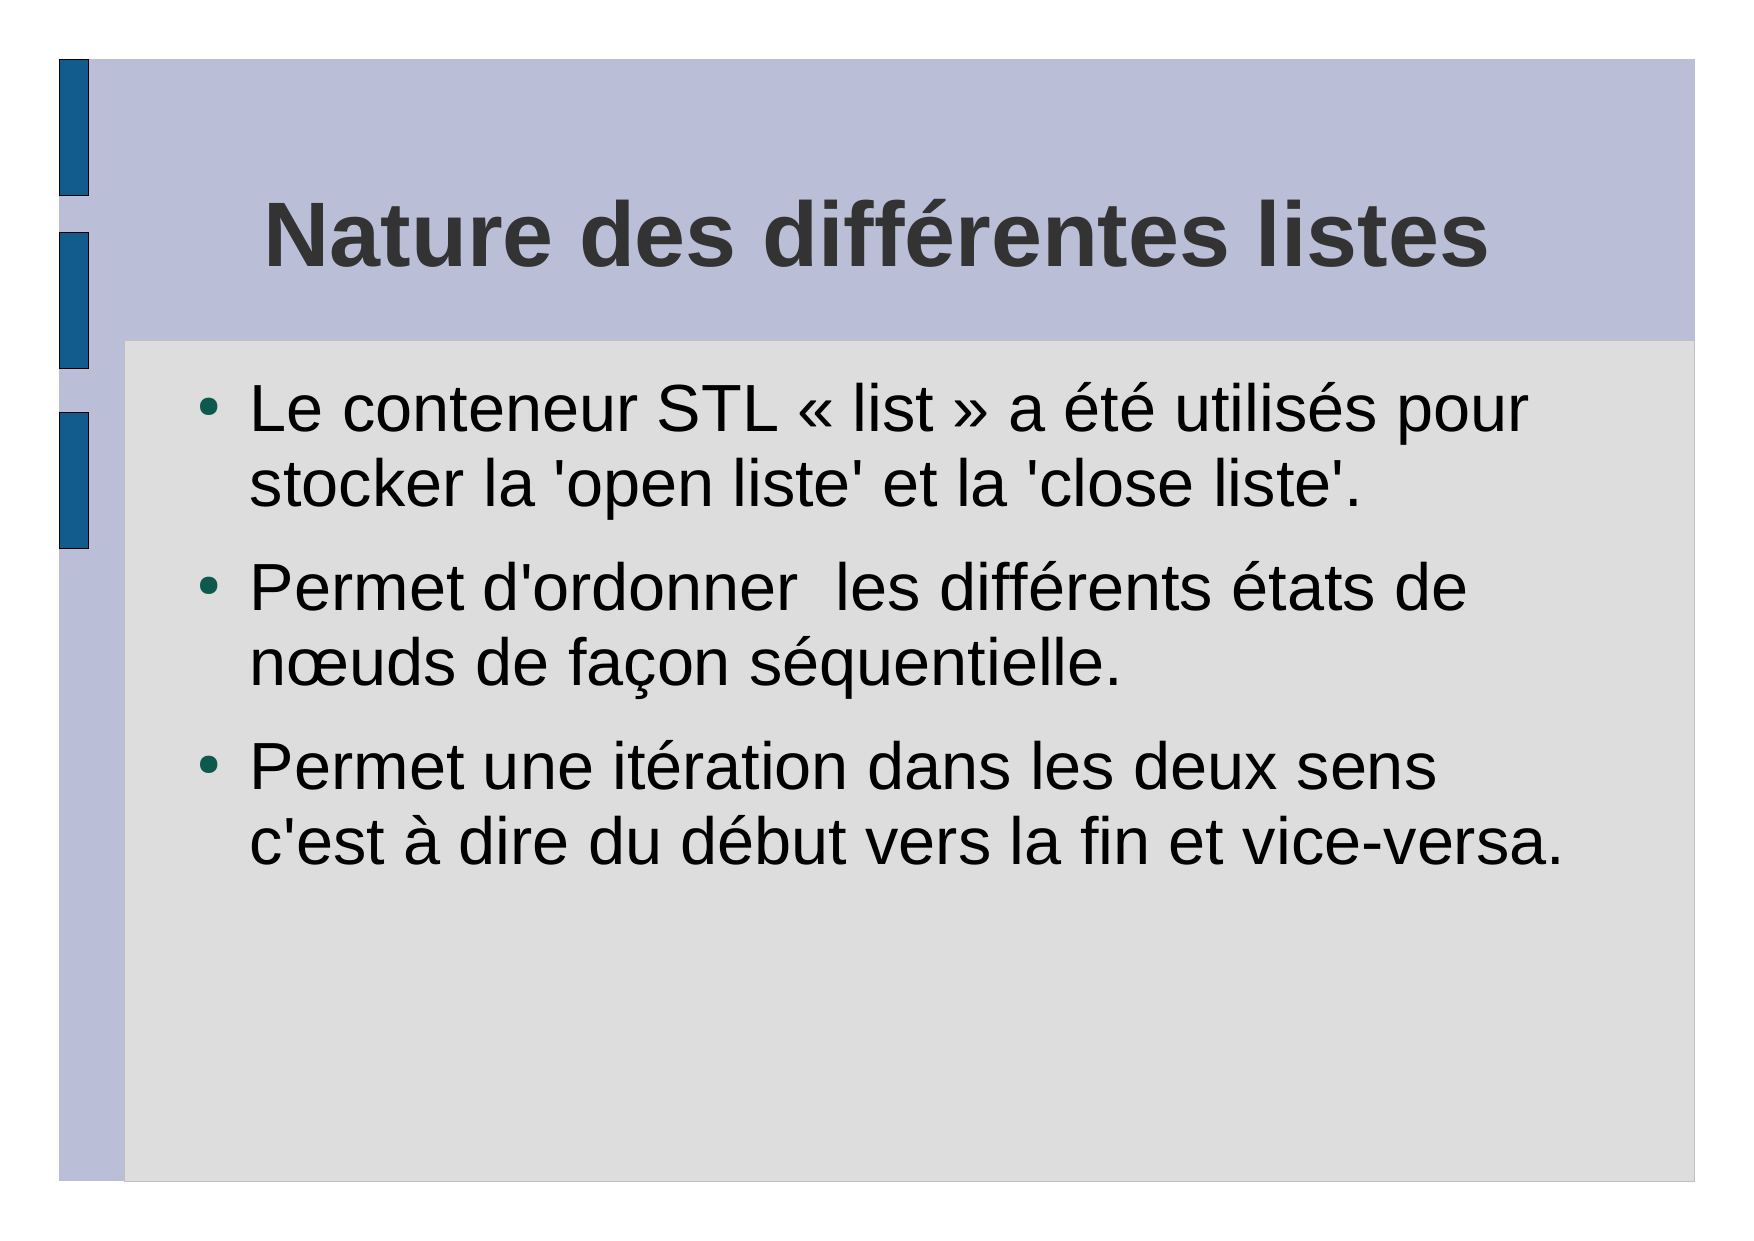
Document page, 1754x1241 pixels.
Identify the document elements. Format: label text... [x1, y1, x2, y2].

list Le conteneur STL « list » a été utilisés pour stocker la 'open liste' et la 'close liste'. Permet d'ordonner les différents états de nœuds de façon séquentielle. Permet une itération dans les deux sens c'est à dire du début vers la fin et vice-versa. [179, 370, 1577, 1078]
title Nature des différentes listes [179, 141, 1577, 329]
